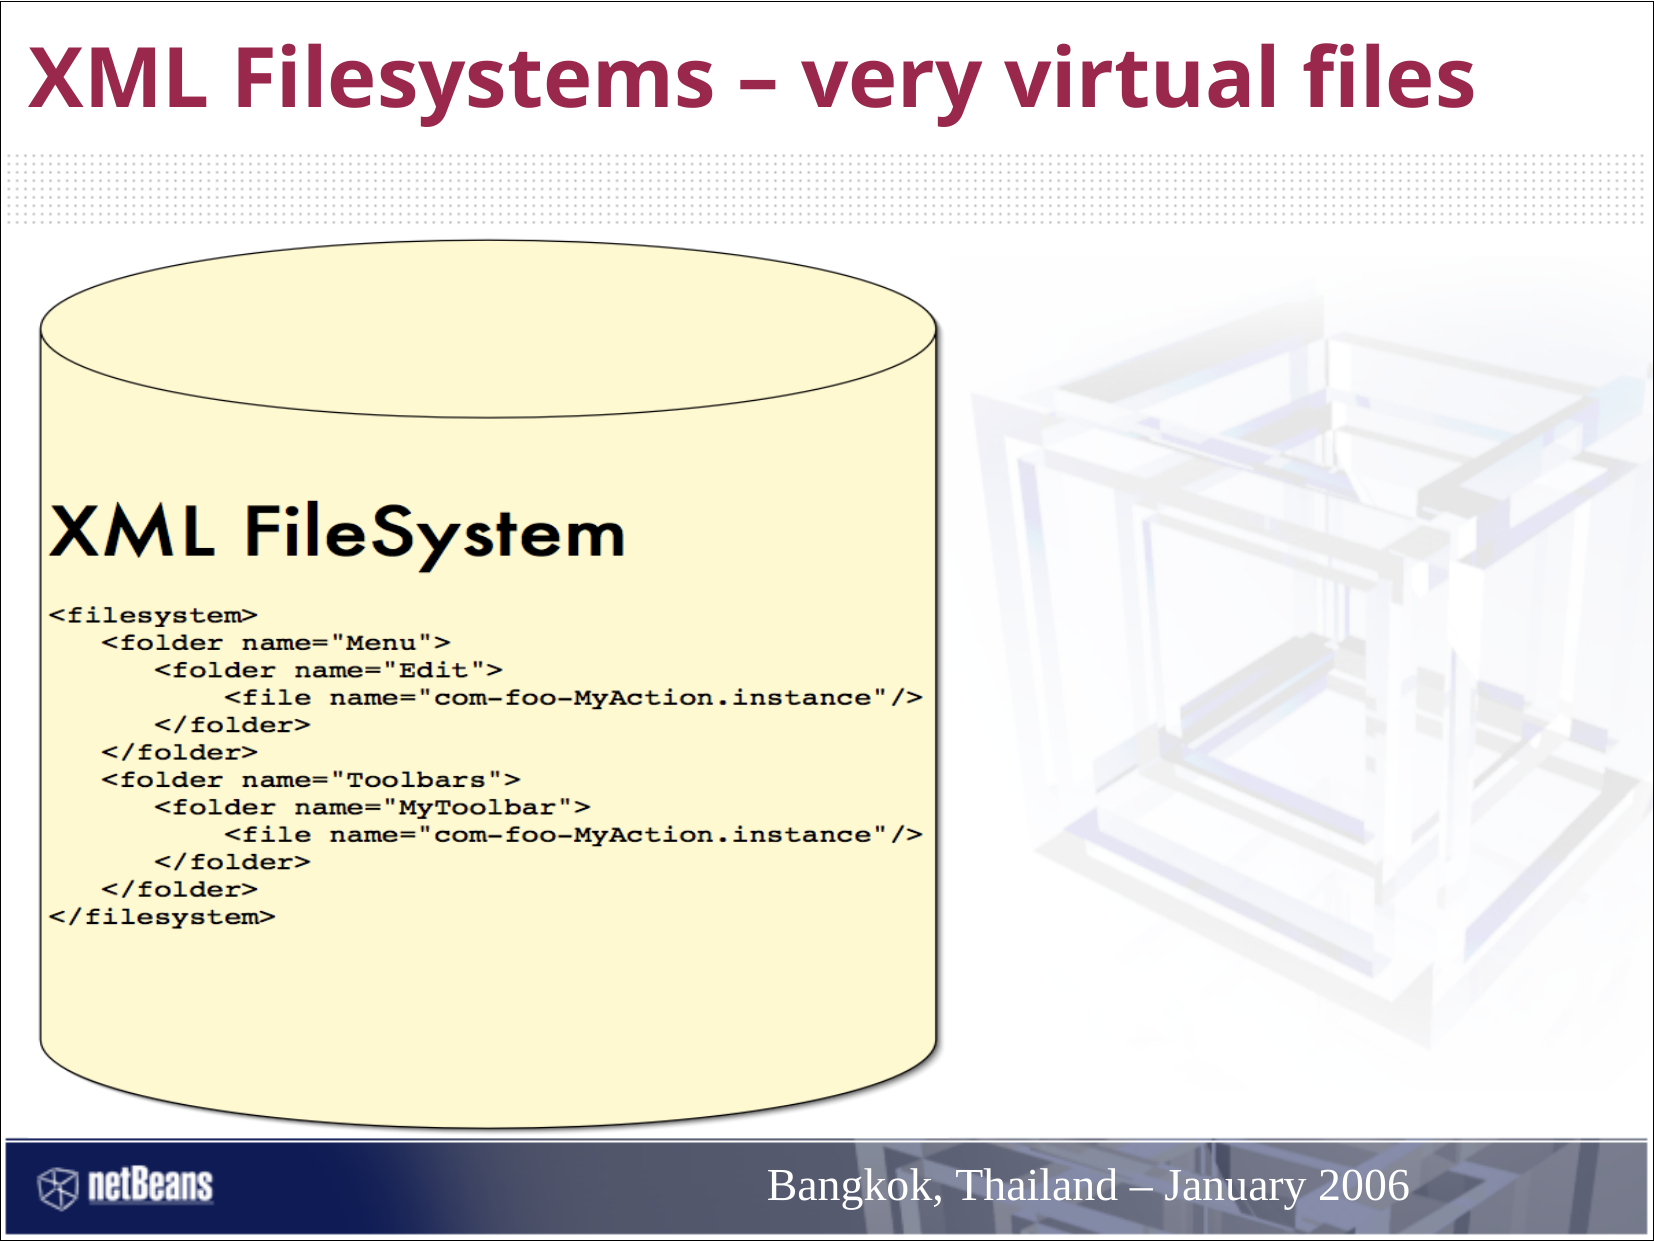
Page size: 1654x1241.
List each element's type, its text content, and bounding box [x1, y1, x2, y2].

picture [1, 2, 1653, 1240]
title XML Filesystems – very virtual files [28, 0, 1619, 152]
